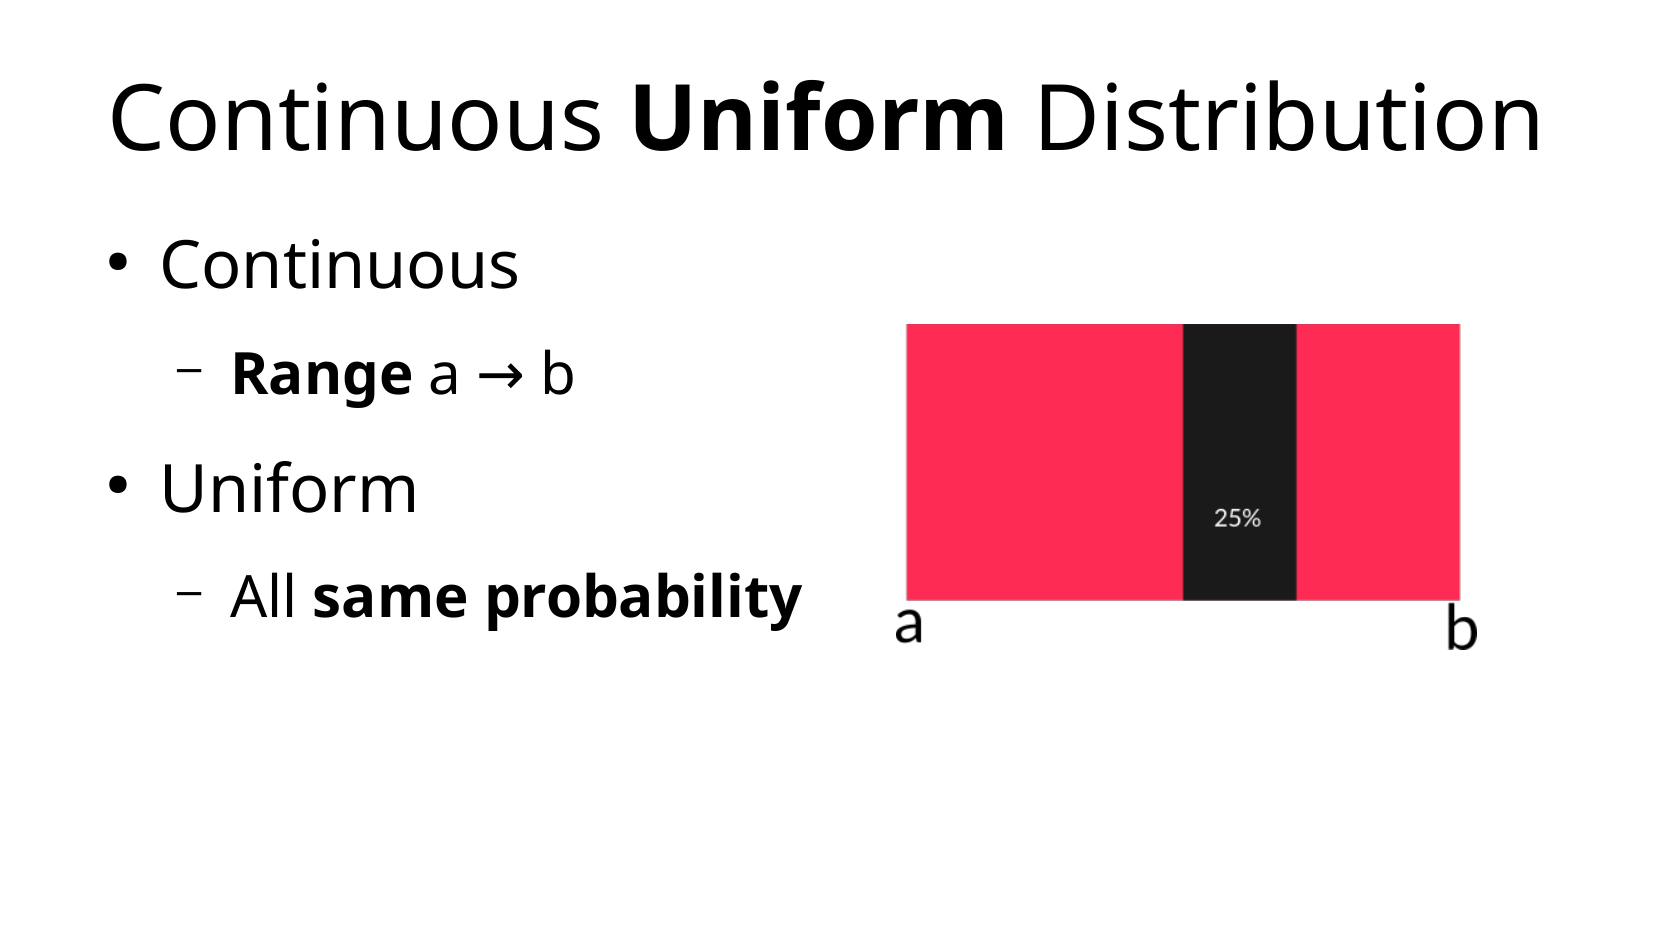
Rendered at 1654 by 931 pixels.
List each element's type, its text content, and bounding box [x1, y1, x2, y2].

picture [896, 324, 1477, 650]
list Continuous Range a → b Uniform All same probability [88, 217, 815, 758]
title Continuous Uniform Distribution [82, 37, 1571, 193]
